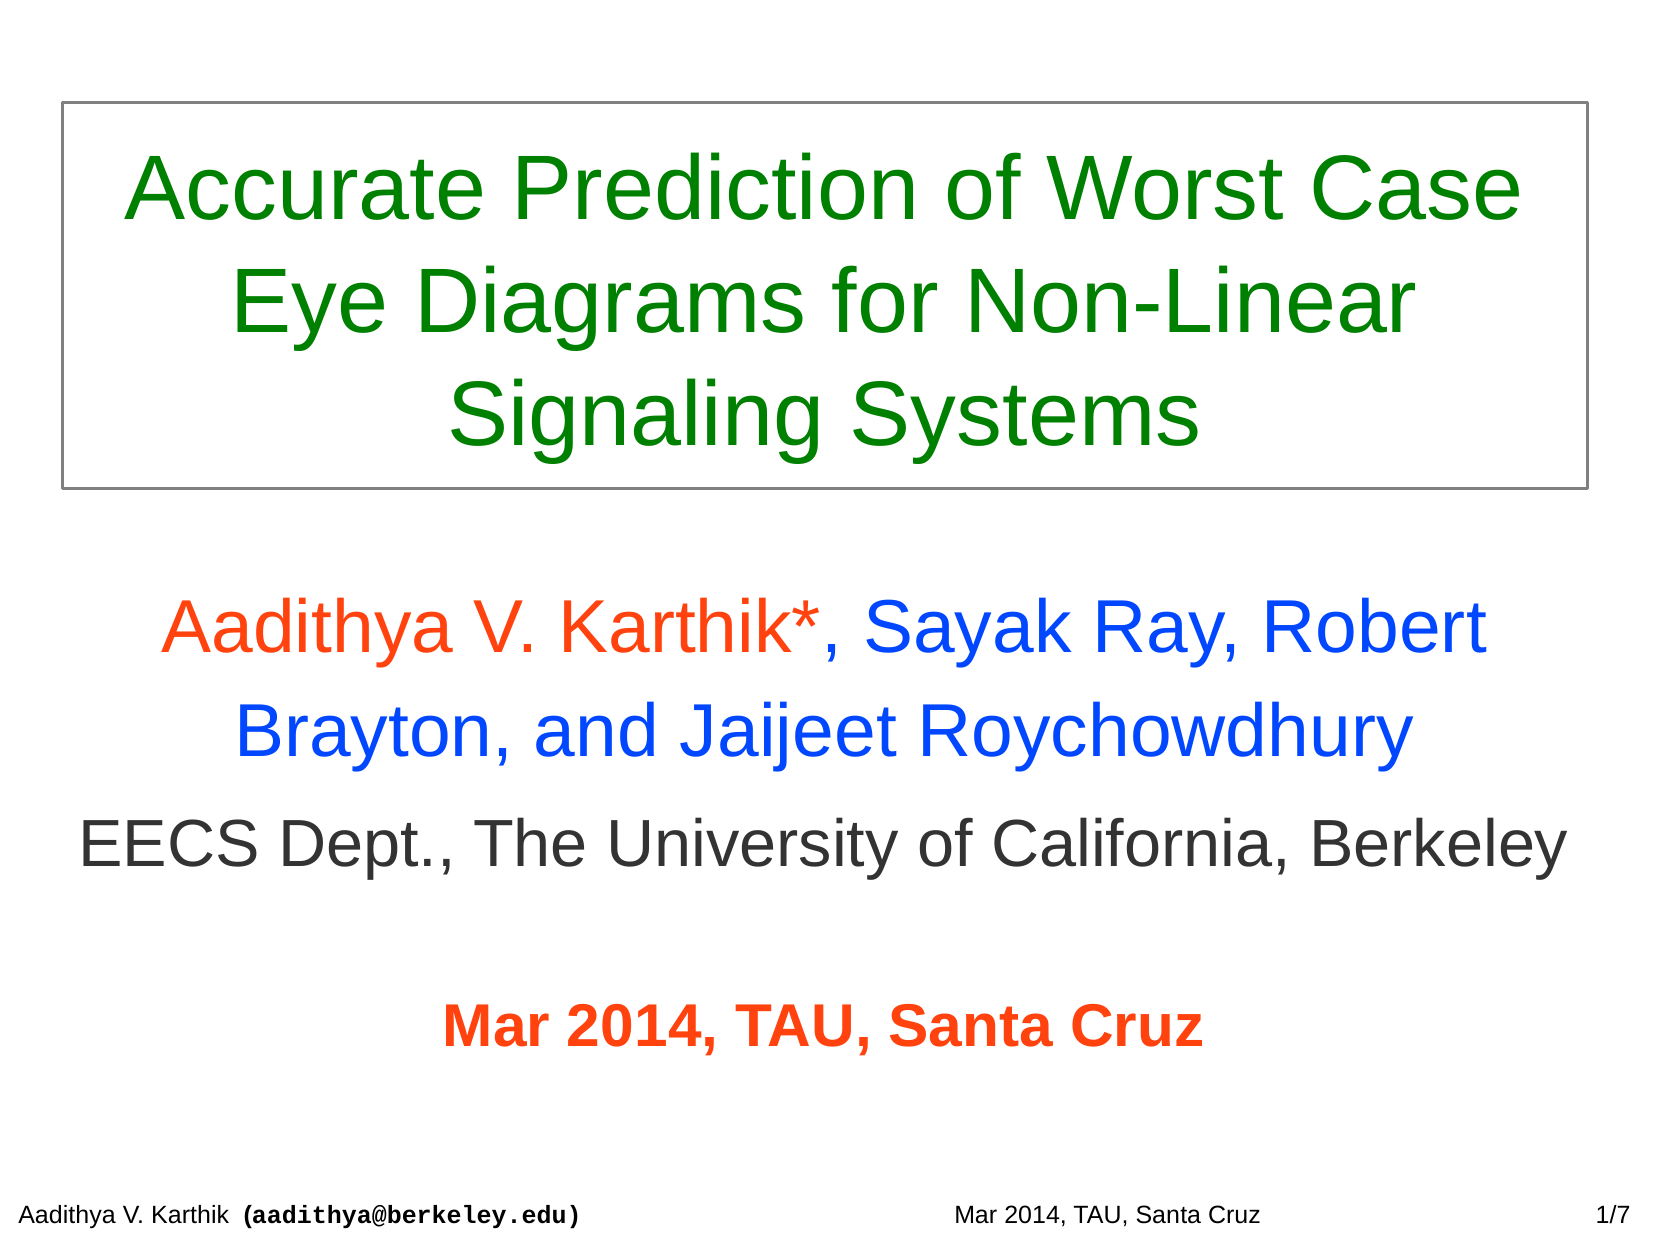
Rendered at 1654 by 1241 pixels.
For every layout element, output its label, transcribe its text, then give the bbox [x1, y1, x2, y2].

text_box Aadithya V. Karthik*, Sayak Ray, Robert Brayton, and Jaijeet Roychowdhury [91, 555, 1557, 760]
text_box EECS Dept., The University of California, Berkeley [71, 764, 1578, 904]
text_box Mar 2014, TAU, Santa Cruz [71, 947, 1578, 1087]
title Accurate Prediction of Worst Case Eye Diagrams for Non-Linear Signaling Systems [62, 102, 1588, 489]
